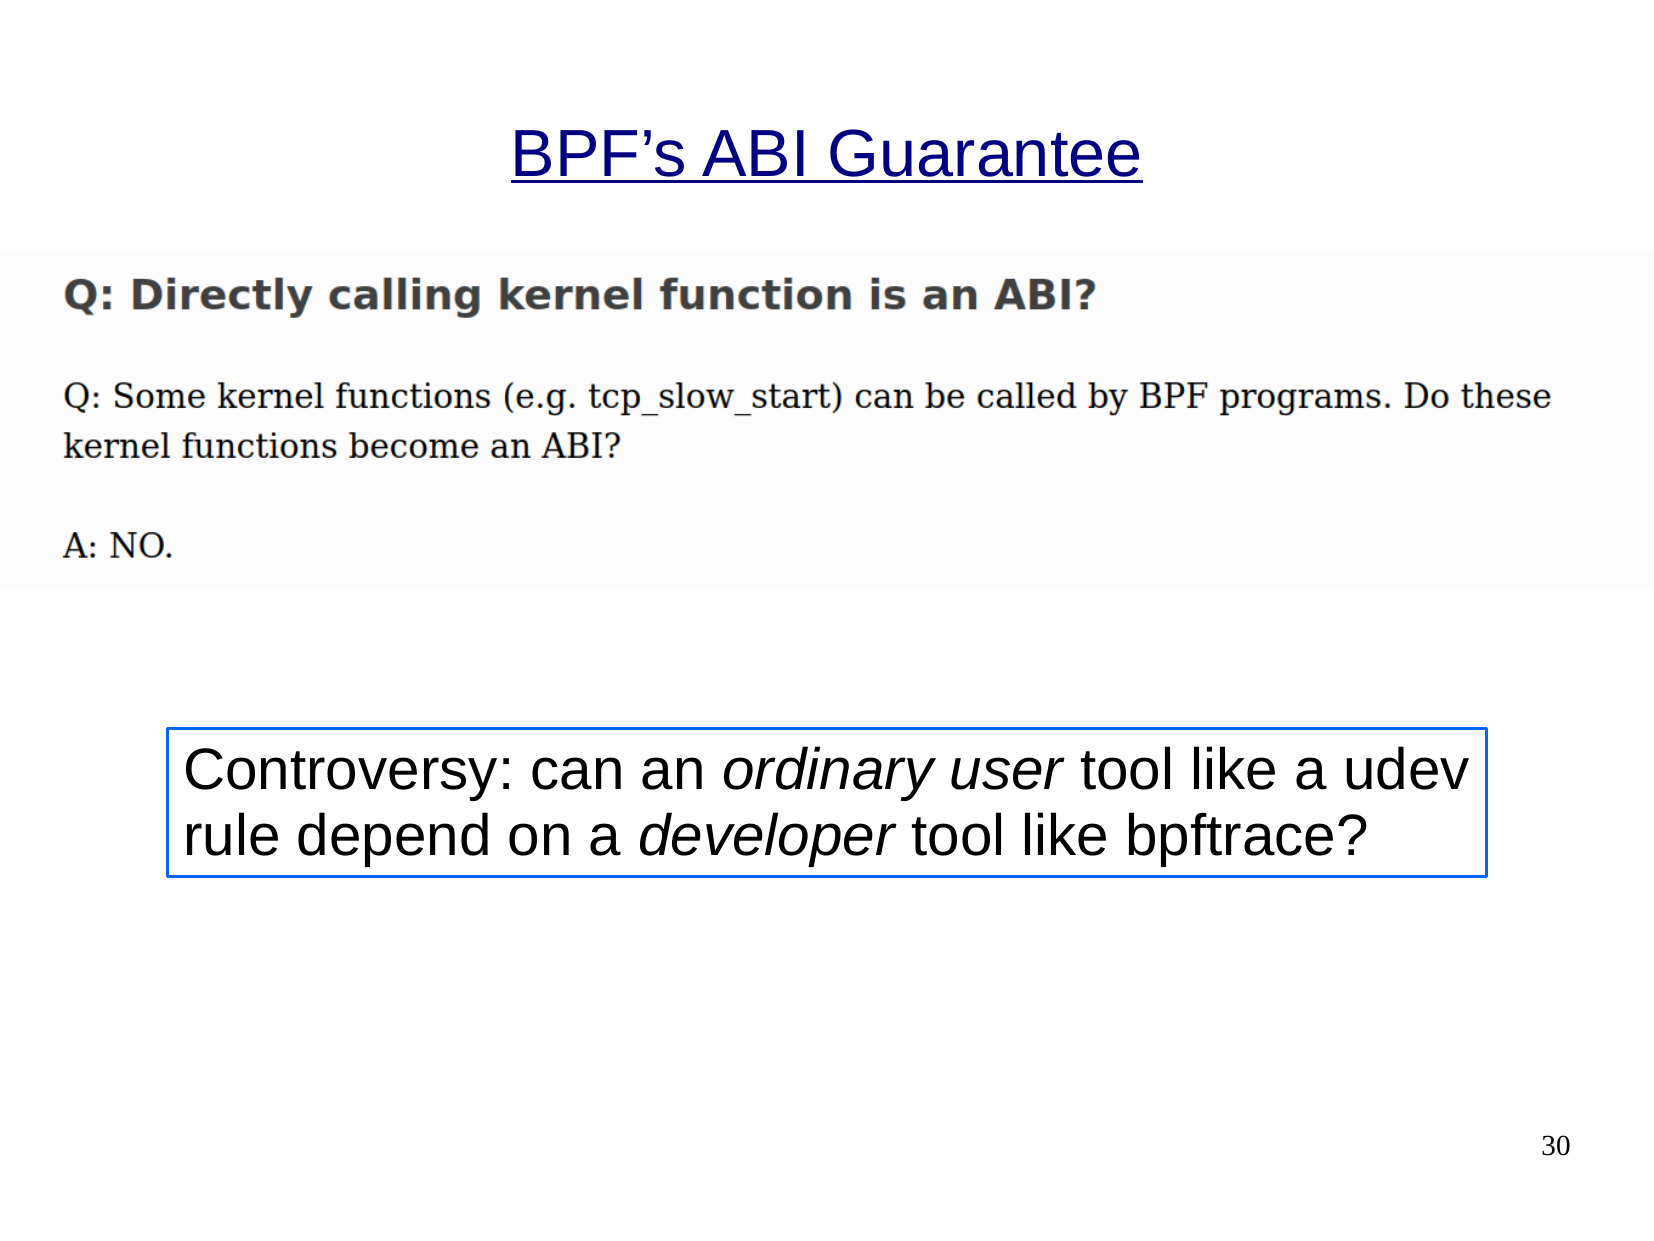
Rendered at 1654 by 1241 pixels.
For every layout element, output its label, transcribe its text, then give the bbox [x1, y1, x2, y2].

title BPF’s ABI Guarantee [82, 49, 1571, 251]
picture [0, 251, 1654, 587]
text_box Controversy: can an ordinary user tool like a udev rule depend on a developer tool like bpftrace? [167, 728, 1487, 877]
